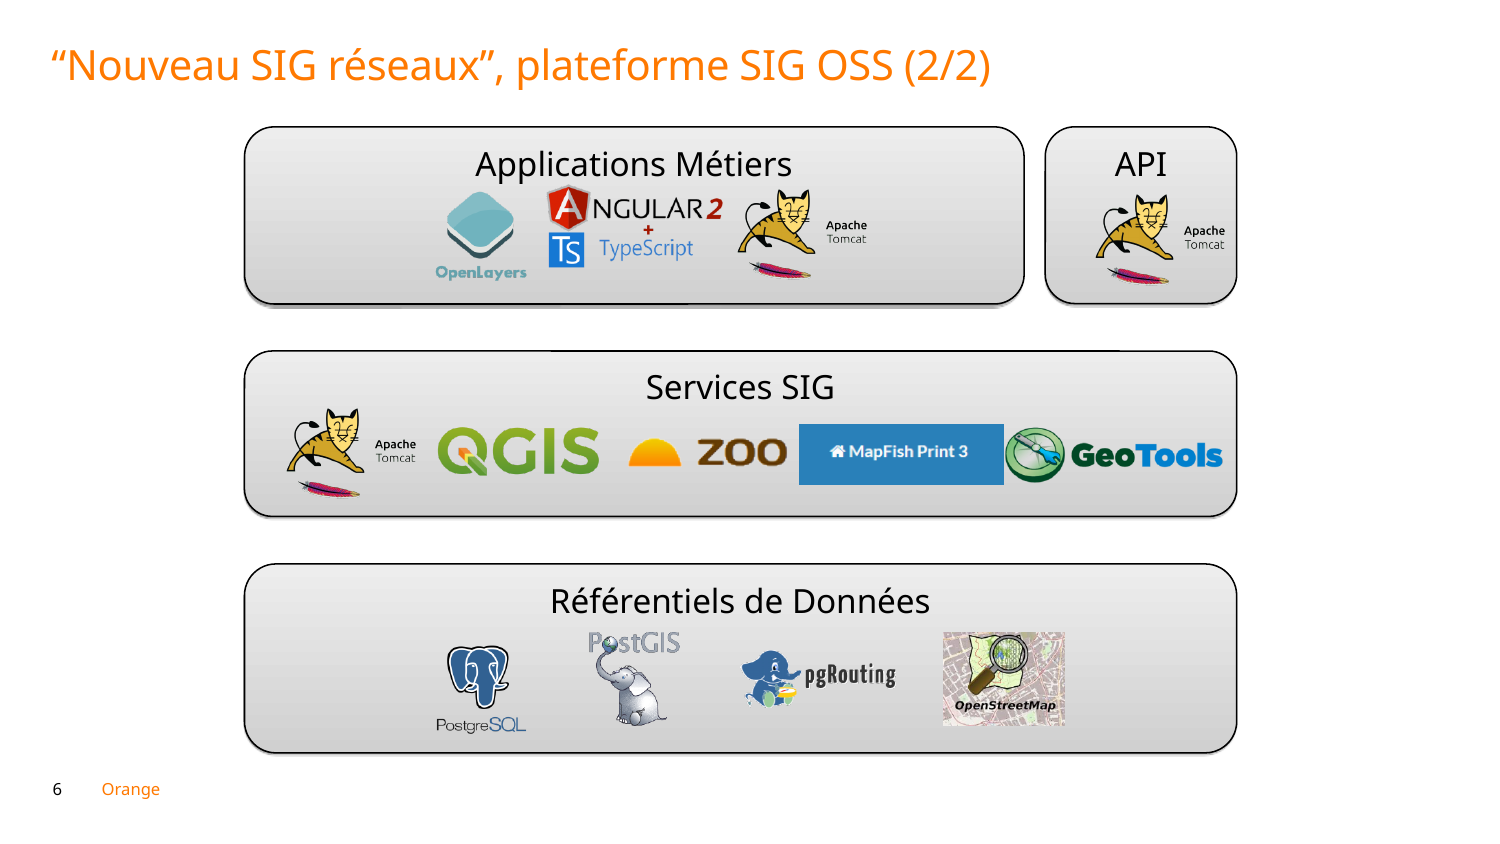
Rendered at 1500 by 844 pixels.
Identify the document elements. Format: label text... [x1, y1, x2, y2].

picture [587, 628, 681, 728]
picture [279, 395, 1225, 507]
text_box API [1045, 126, 1237, 304]
picture [740, 649, 896, 708]
picture [943, 632, 1065, 726]
picture [423, 180, 873, 295]
text_box Référentiels de Données [244, 563, 1237, 753]
picture [1088, 185, 1231, 291]
picture [428, 630, 532, 746]
text_box Services SIG [244, 350, 1237, 517]
text_box Applications Métiers [244, 126, 1025, 305]
title “Nouveau SIG réseaux”, plateforme SIG OSS (2/2) [51, 43, 1449, 166]
